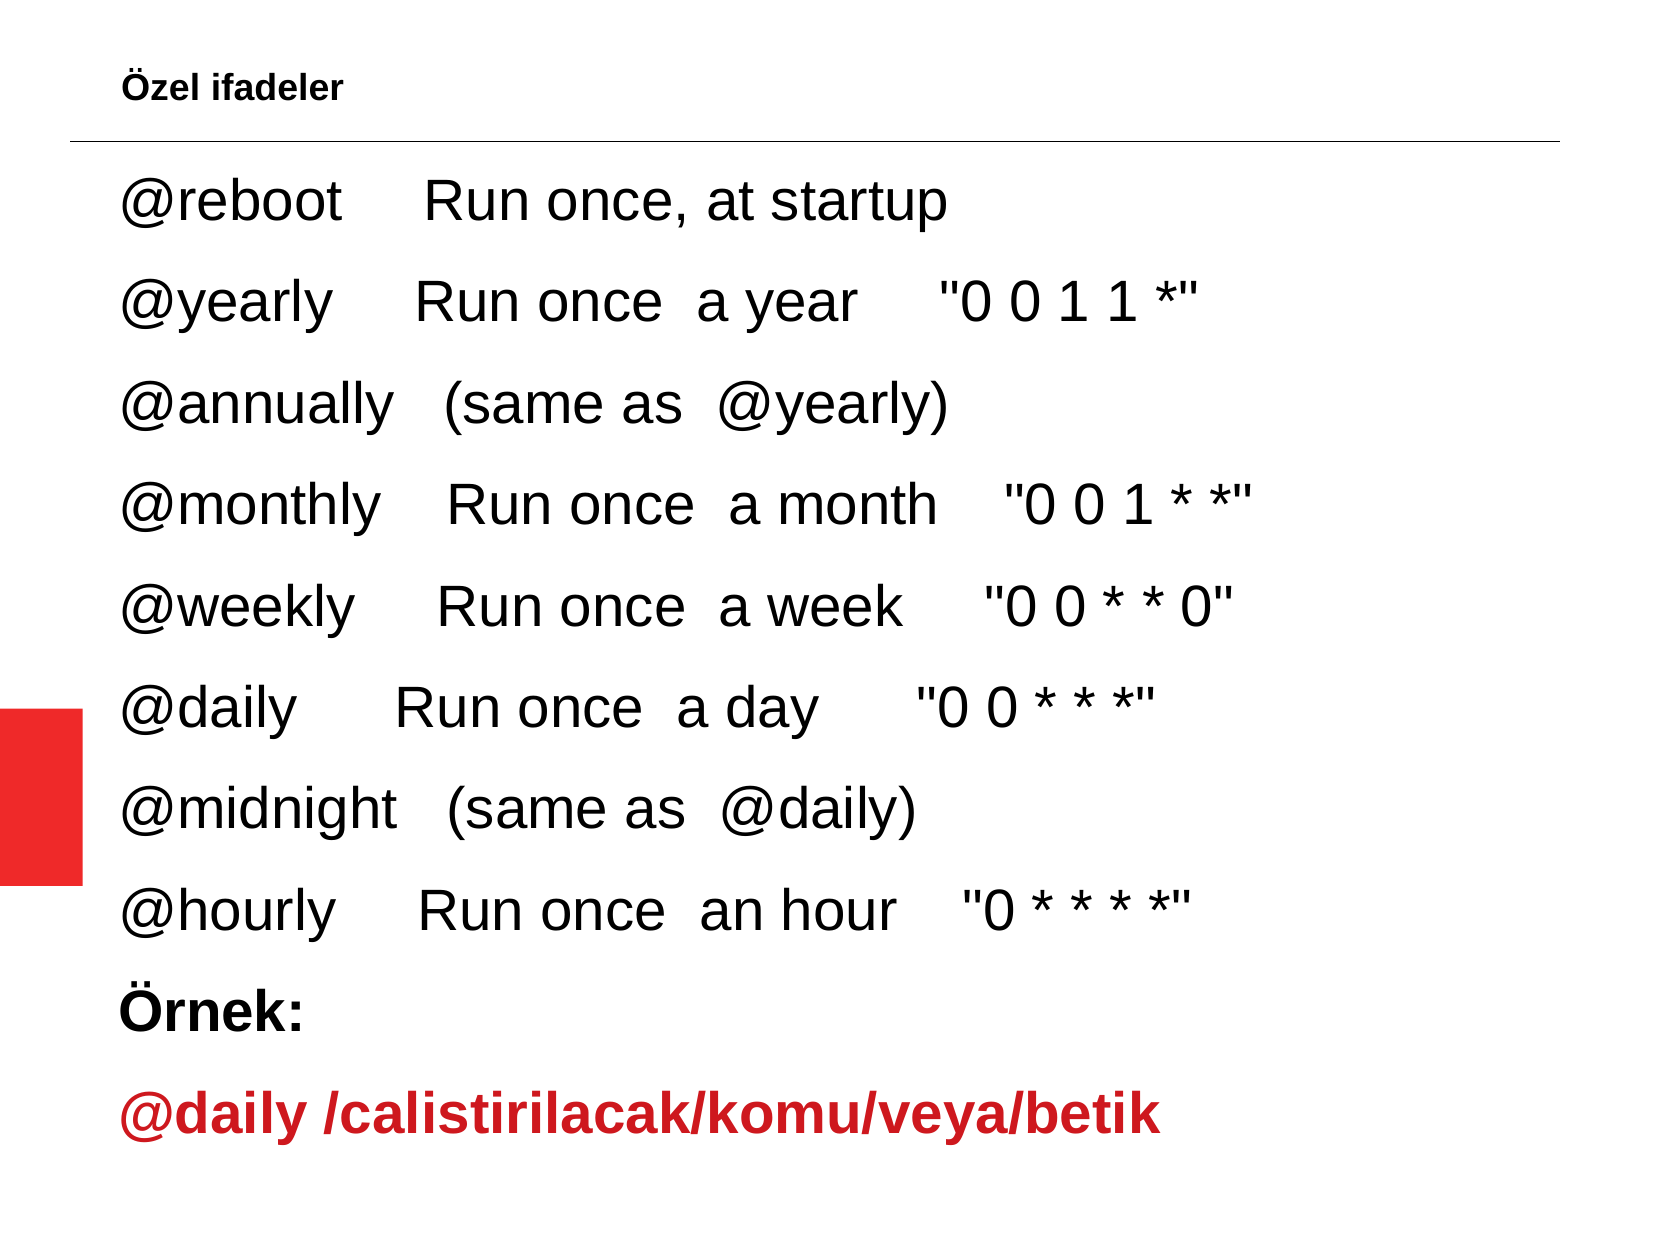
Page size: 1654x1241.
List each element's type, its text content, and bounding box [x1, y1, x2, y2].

text_box Özel ifadeler [106, 59, 1536, 116]
text_box @reboot Run once, at startup @yearly Run once a year "0 0 1 1 *" @annually (same as @yearly) @monthly Run once a month "0 0 1 * *" @weekly Run once a week "0 0 * * 0" @daily Run once a day "0 0 * * *" @midnight (same as @daily) @hourly Run once an hour "0 * * * *" Örnek: @daily /calistirilacak/komu/veya/betik [118, 167, 1539, 1146]
